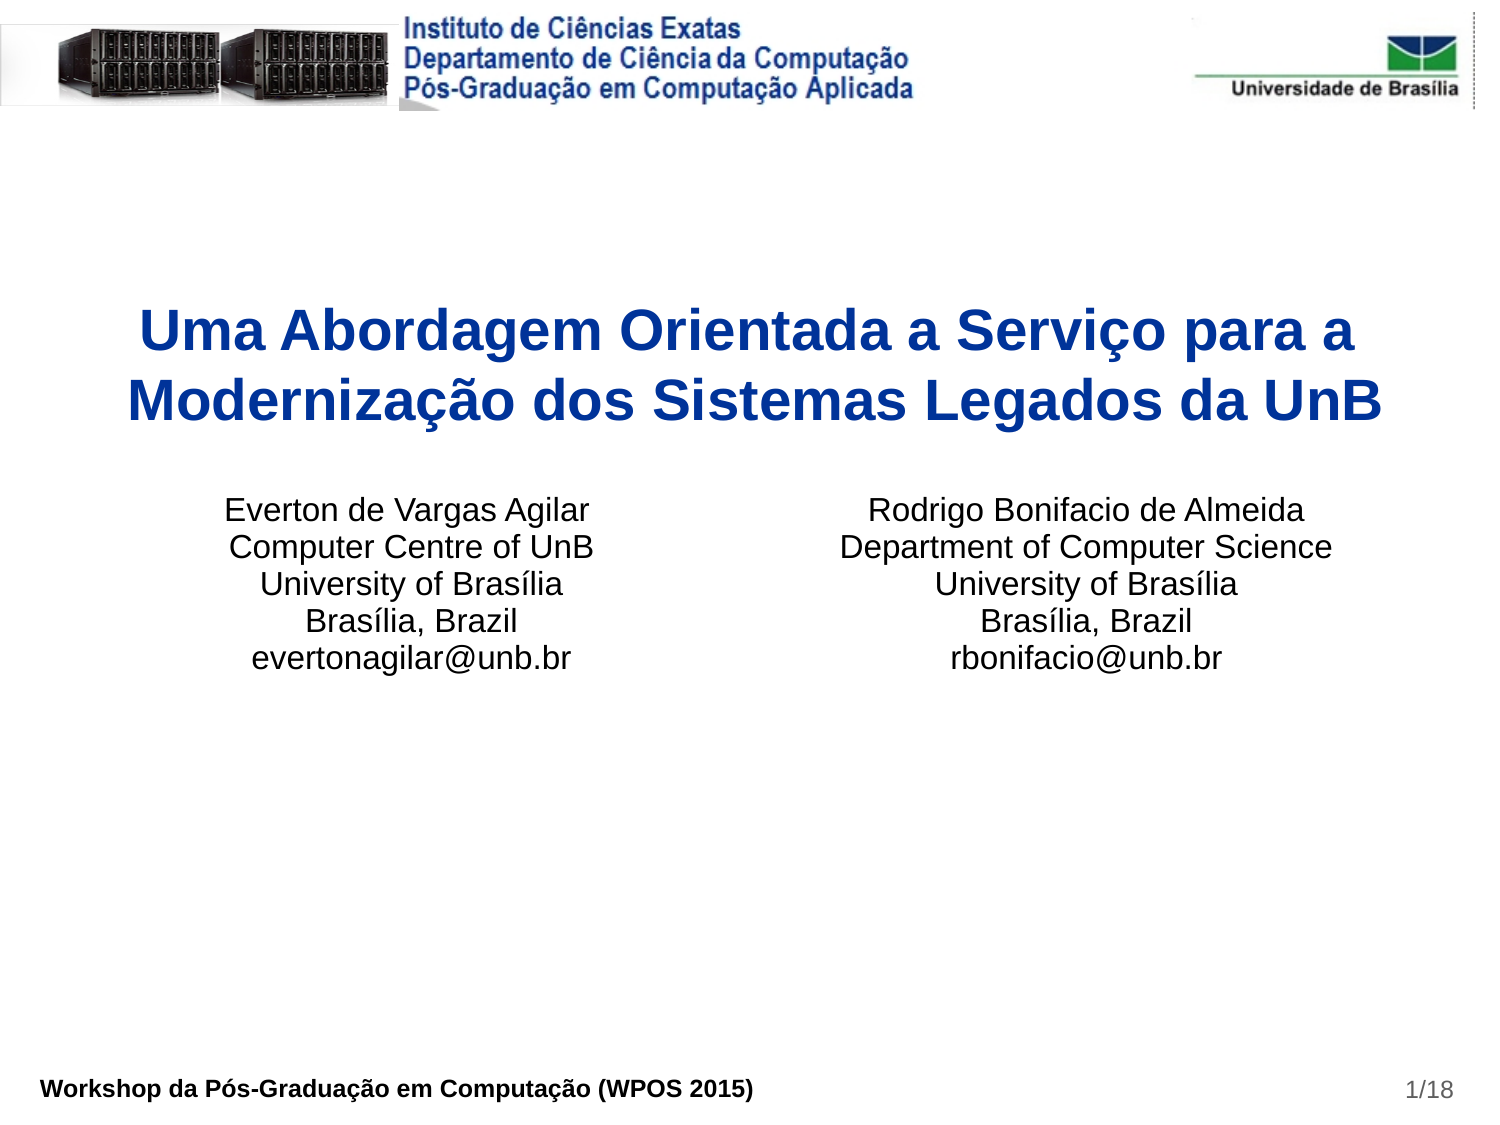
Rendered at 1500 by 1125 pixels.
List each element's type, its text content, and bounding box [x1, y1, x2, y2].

text_box <number>/18 [1381, 1049, 1487, 1125]
picture [0, 12, 1475, 111]
text_box Rodrigo Bonifacio de Almeida Department of Computer Science University of Brasília Brasília, Brazil rbonifacio@unb.br [755, 484, 1418, 792]
text_box Everton de Vargas Agilar Computer Centre of UnB University of Brasília Brasília, Brazil evertonagilar@unb.br [138, 484, 686, 827]
text_box Workshop da Pós-Graduação em Computação (WPOS 2015) [24, 1049, 1381, 1125]
text_box Uma Abordagem Orientada a Serviço para a Modernização dos Sistemas Legados da UnB [37, 194, 1475, 855]
